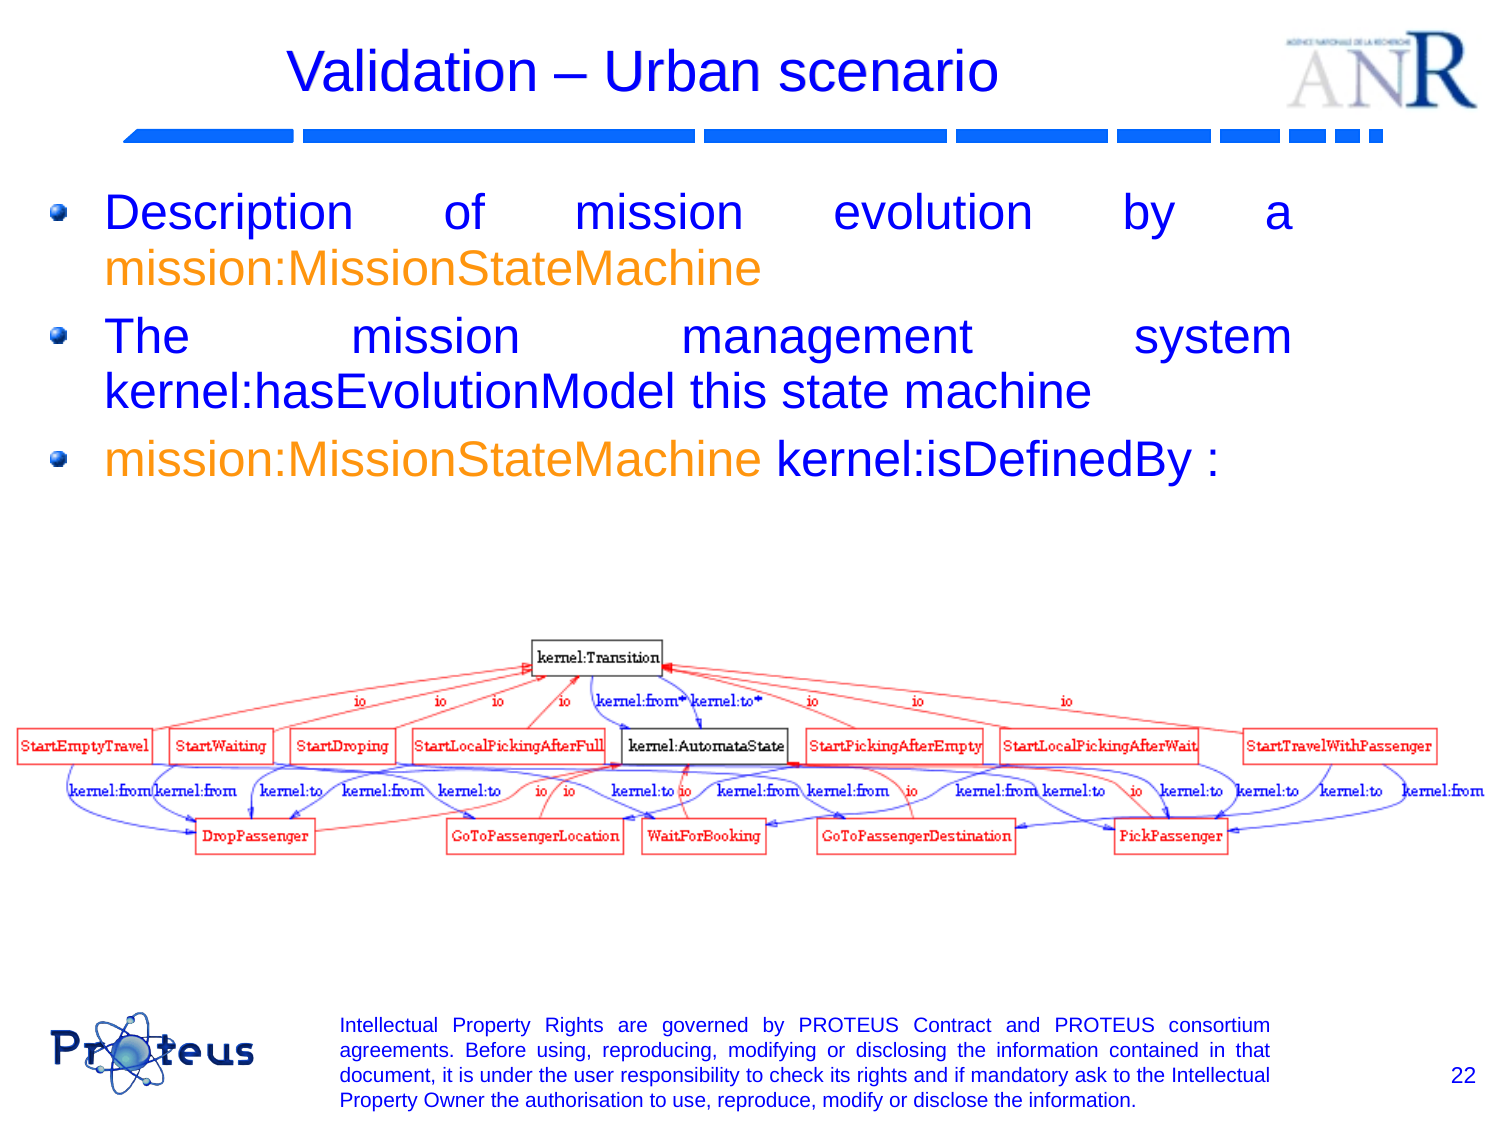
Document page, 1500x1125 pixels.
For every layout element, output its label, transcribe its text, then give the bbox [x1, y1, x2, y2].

picture [0, 615, 1500, 957]
picture [35, 1003, 272, 1101]
picture [1281, 27, 1484, 115]
list Description of mission evolution by a mission:MissionStateMachine The mission management system kernel:hasEvolutionModel this state machine mission:MissionStateMachine kernel:isDefinedBy : [33, 184, 1293, 487]
title Validation – Urban scenario [23, 11, 1264, 130]
